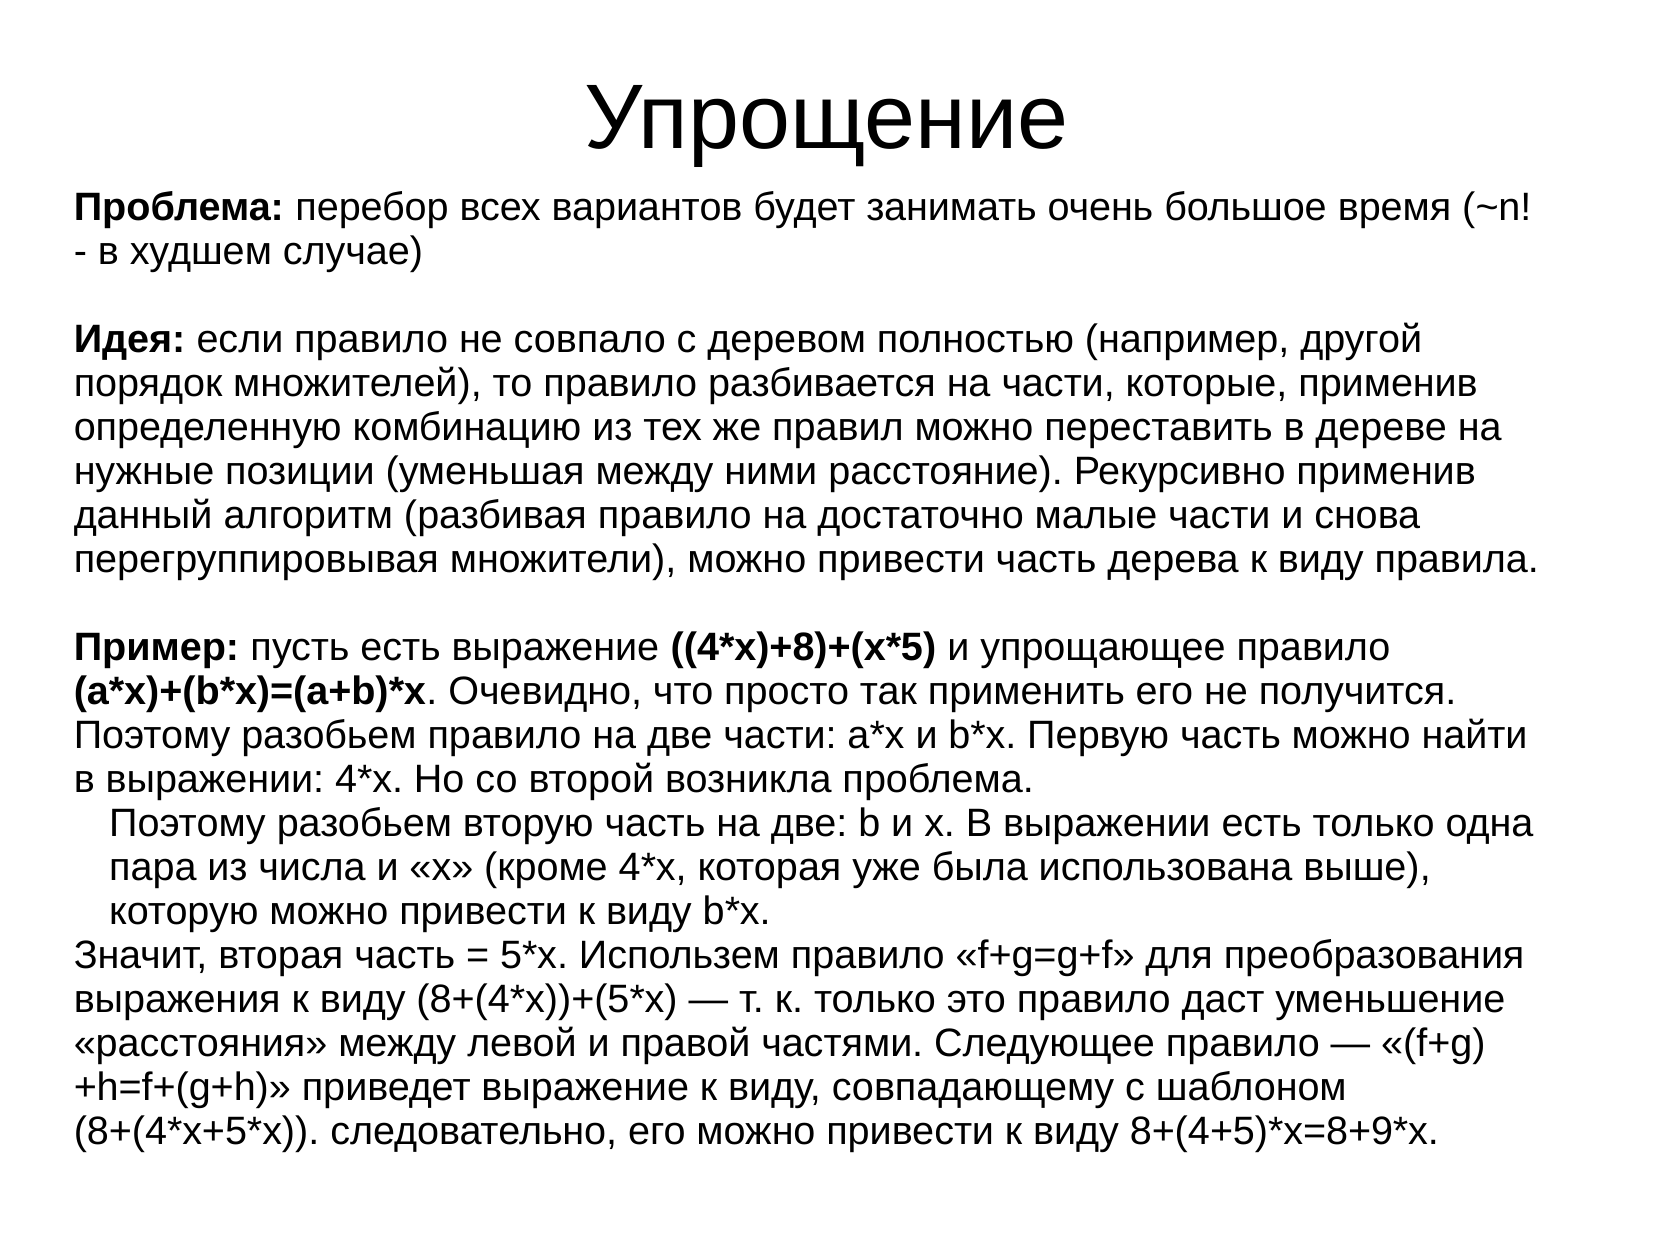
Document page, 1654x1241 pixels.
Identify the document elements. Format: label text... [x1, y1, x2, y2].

text_box Проблема: перебор всех вариантов будет занимать очень большое время (~n! - в худшем случае) Идея: если правило не совпало с деревом полностью (например, другой порядок множителей), то правило разбивается на части, которые, применив определенную комбинацию из тех же правил можно переставить в дереве на нужные позиции (уменьшая между ними расстояние). Рекурсивно применив данный алгоритм (разбивая правило на достаточно малые части и снова перегруппировывая множители), можно привести часть дерева к виду правила. Пример: пусть есть выражение ((4*x)+8)+(x*5) и упрощающее правило (a*x)+(b*x)=(a+b)*x. Очевидно, что просто так применить его не получится. Поэтому разобьем правило на две части: a*x и b*x. Первую часть можно найти в выражении: 4*x. Но со второй возникла проблема. Поэтому разобьем вторую часть на две: b и x. В выражении есть только одна пара из числа и «x» (кроме 4*x, которая уже была использована выше), которую можно привести к виду b*x. Значит, вторая часть = 5*x. Использем правило «f+g=g+f» для преобразования выражения к виду (8+(4*x))+(5*x) — т. к. только это правило даст уменьшение «расстояния» между левой и правой частями. Следующее правило — «(f+g)+h=f+(g+h)» приведет выражение к виду, совпадающему с шаблоном (8+(4*x+5*x)). следовательно, его можно привести к виду 8+(4+5)*x=8+9*x. [59, 177, 1565, 1211]
title Упрощение [82, 56, 1571, 178]
